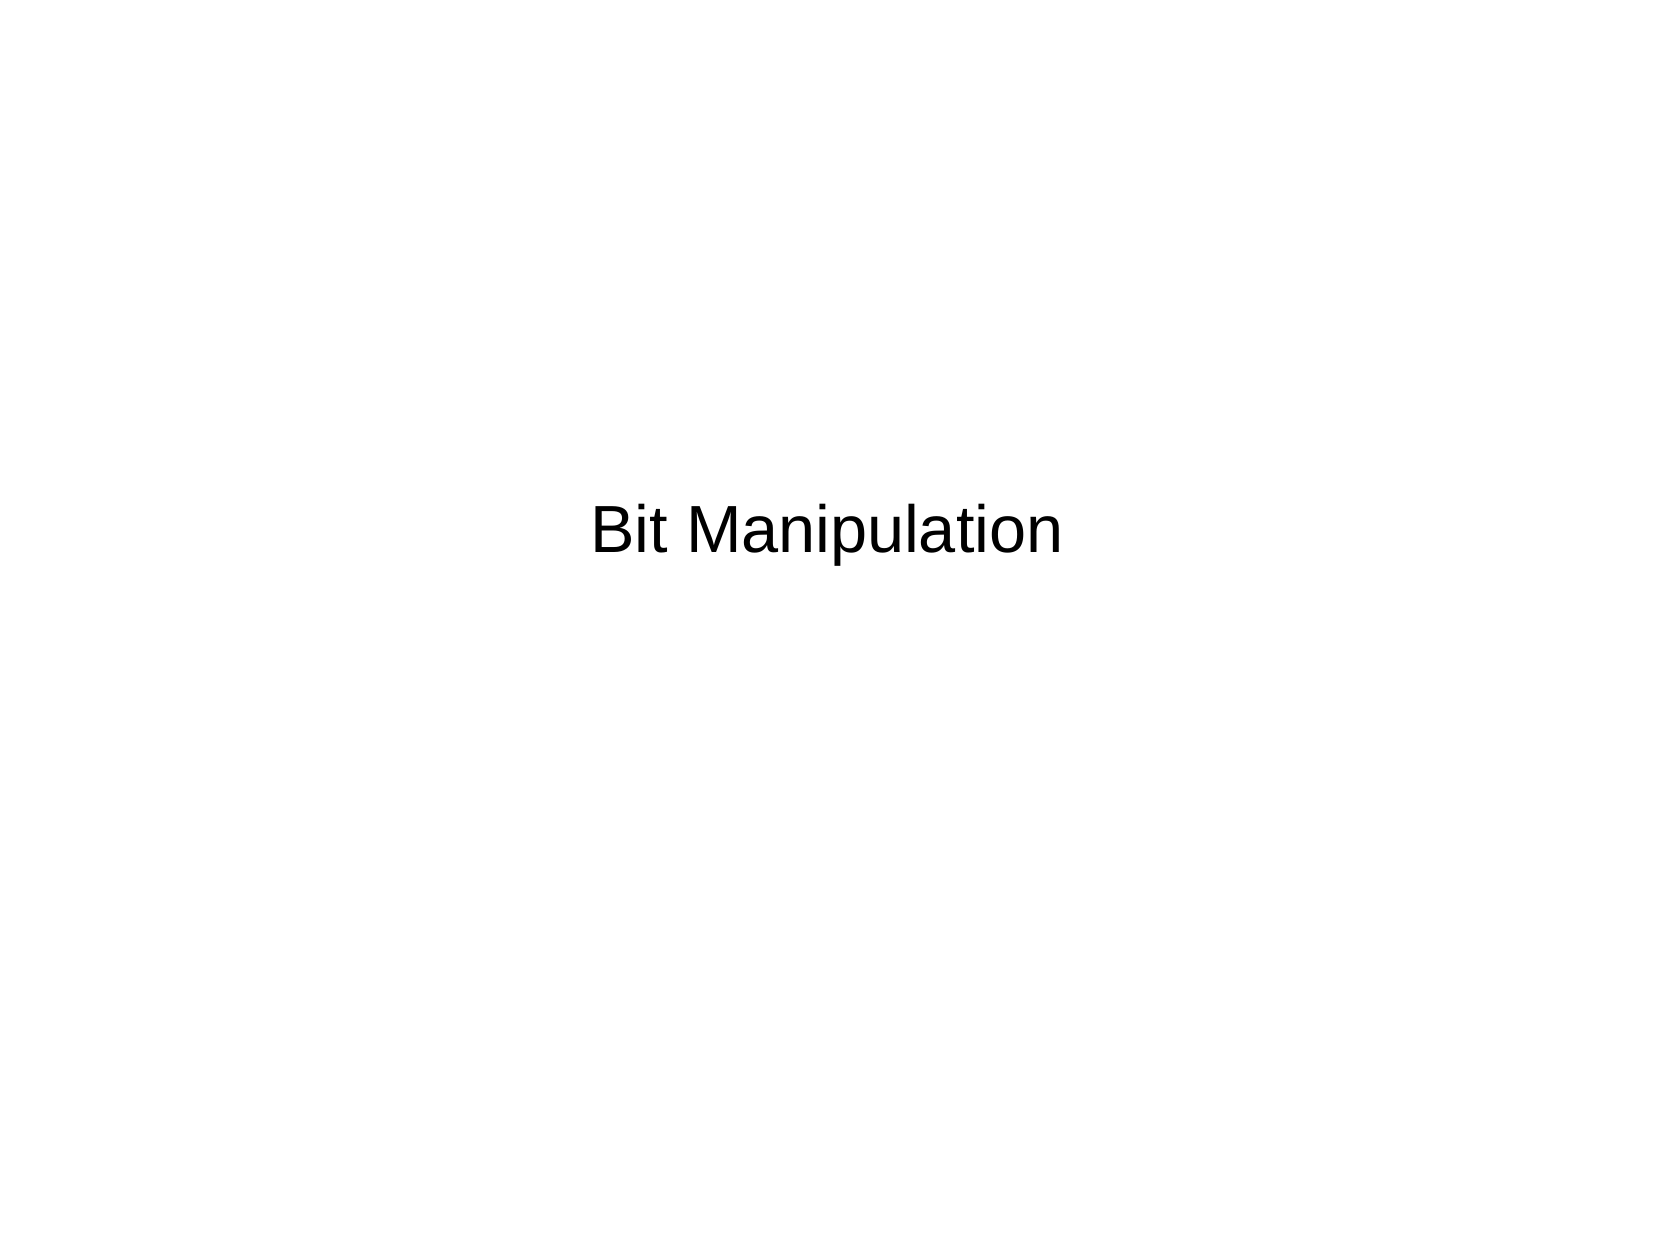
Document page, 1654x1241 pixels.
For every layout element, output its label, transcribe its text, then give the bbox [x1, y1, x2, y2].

subtitle Bit Manipulation [82, 49, 1571, 1010]
